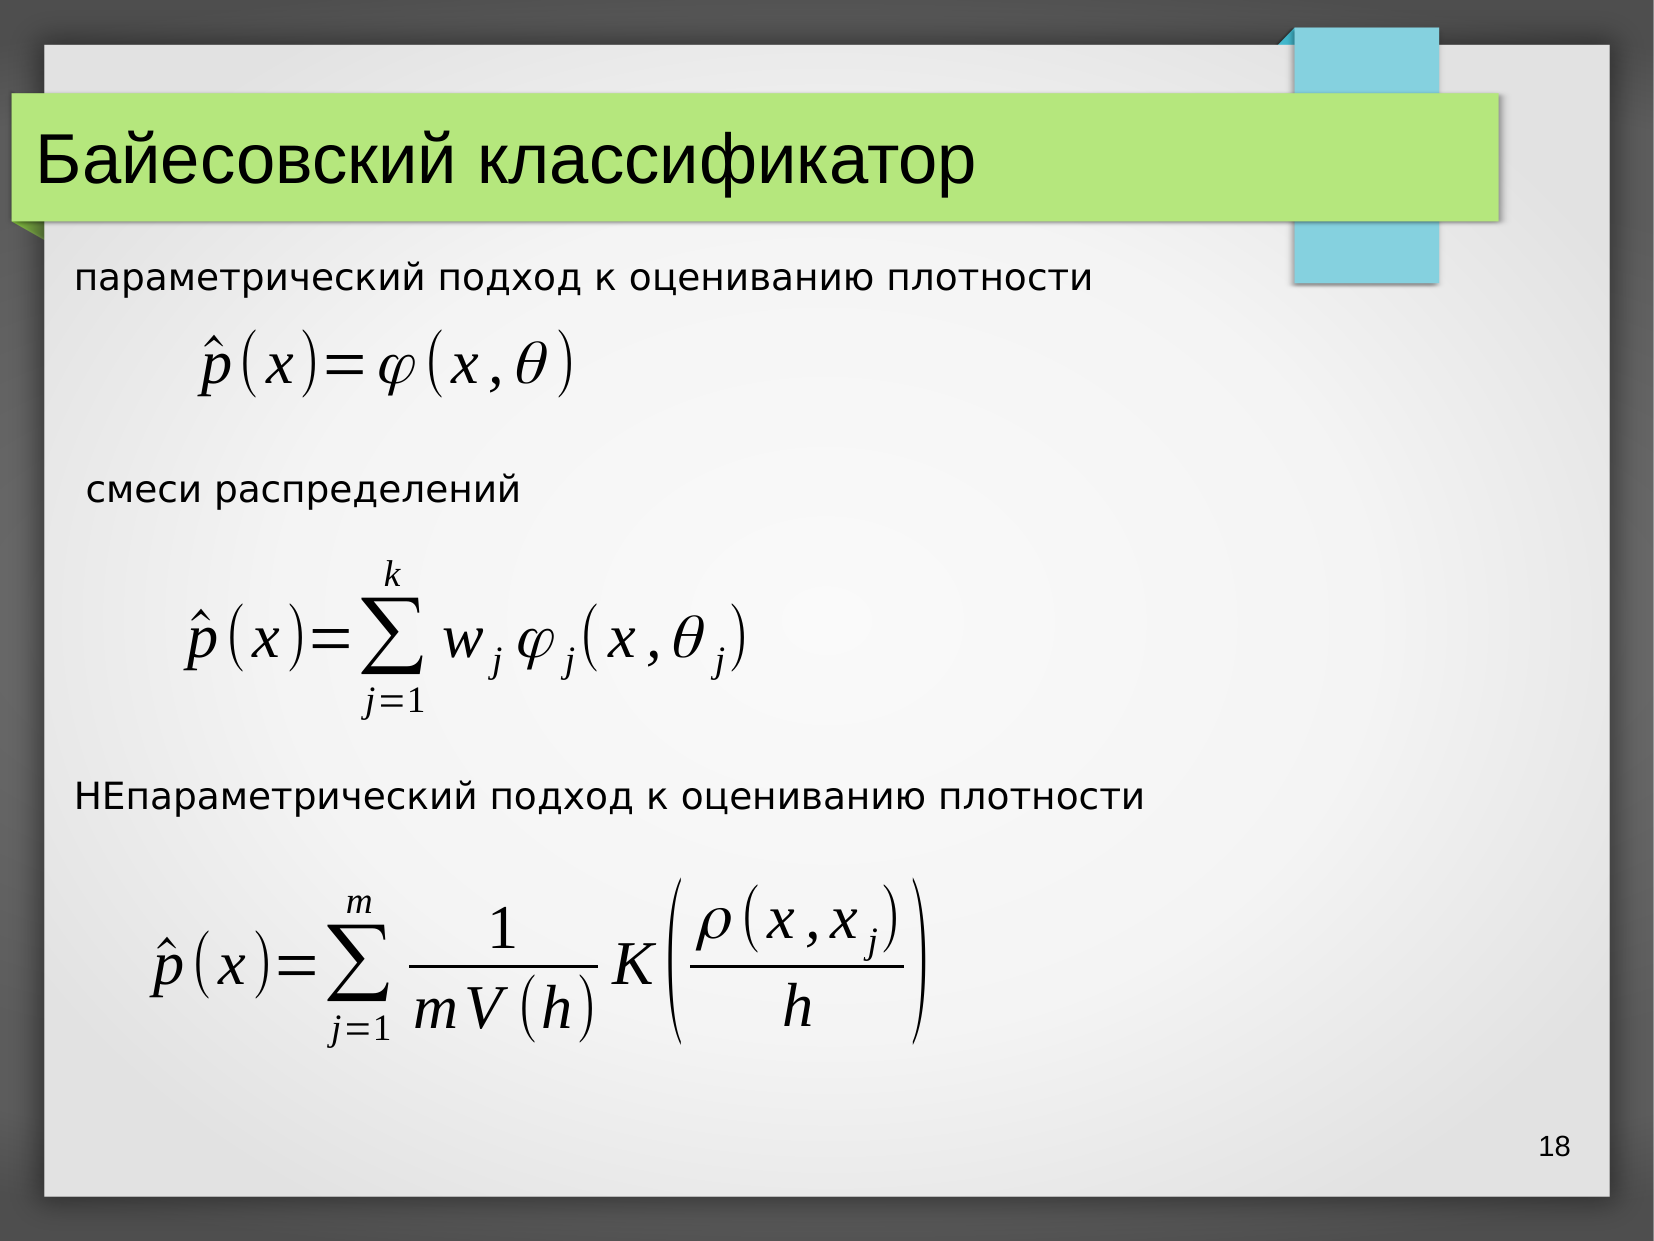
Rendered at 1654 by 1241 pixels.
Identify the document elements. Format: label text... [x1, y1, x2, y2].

text_box параметрический подход к оцениванию плотности [59, 248, 1146, 319]
picture [0, 0, 1654, 1241]
title Байесовский классификатор [35, 118, 1489, 199]
text_box НЕпараметрический подход к оцениванию плотности [59, 767, 1536, 851]
chart [188, 326, 582, 402]
chart [141, 874, 937, 1049]
text_box смеси распределений [70, 460, 579, 532]
chart [175, 552, 756, 721]
